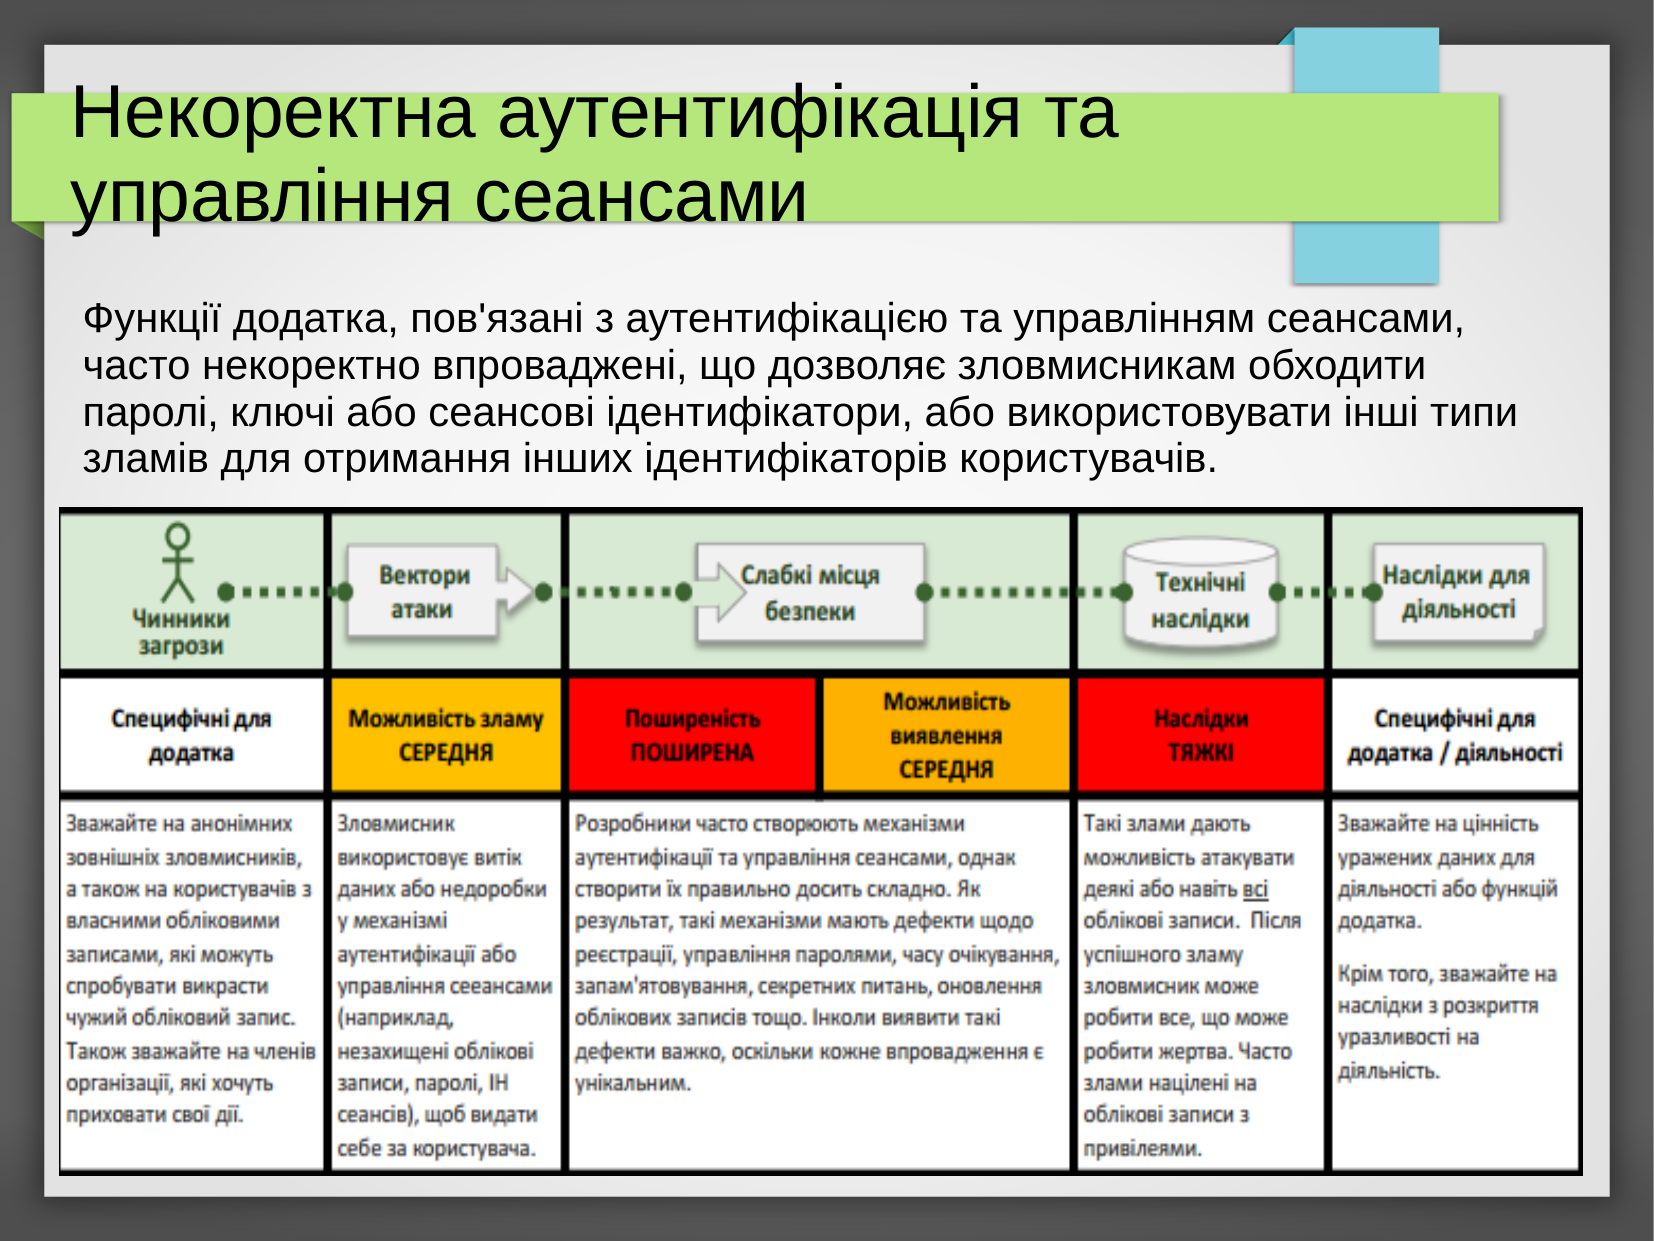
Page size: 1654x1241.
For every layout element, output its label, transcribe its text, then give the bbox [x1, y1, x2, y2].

title Некоректна аутентифікація та управління сеансами [70, 69, 1501, 238]
list Функції додатка, пов'язані з аутентифікацією та управлінням сеансами, часто некоректно впроваджені, що дозволяє зловмисникам обходити паролі, ключі або сеансові ідентифікатори, або використовувати інші типи зламів для отримання інших ідентифікаторів користувачів. [82, 295, 1571, 507]
picture [0, 0, 1654, 1241]
